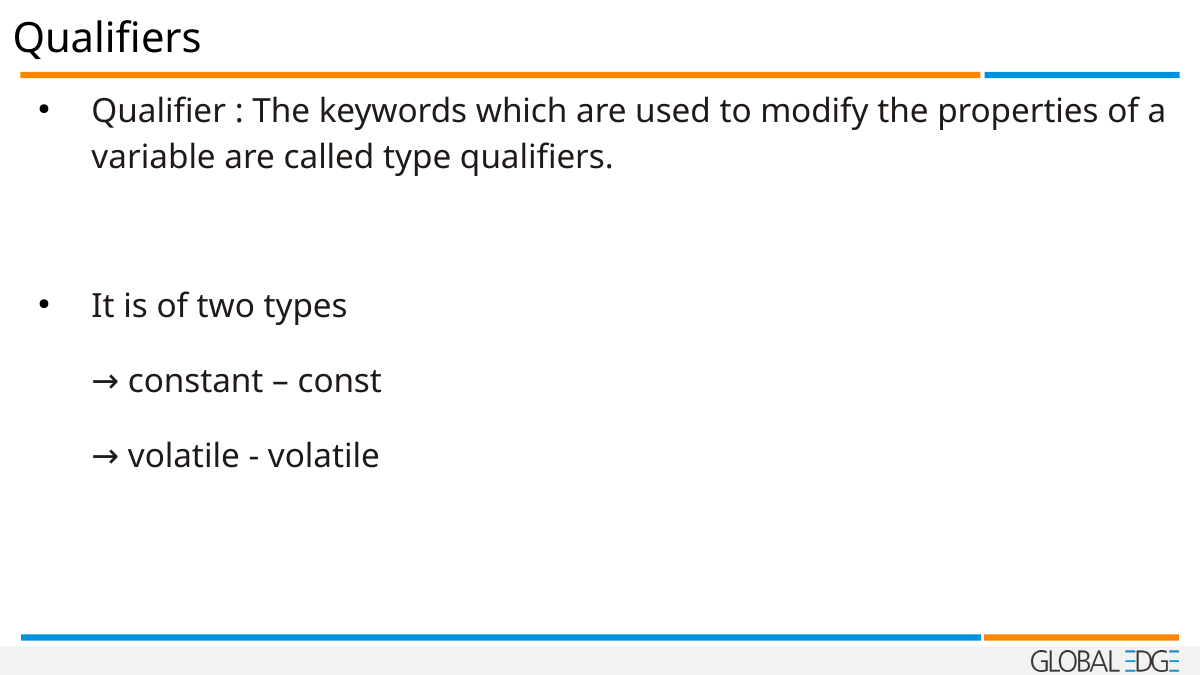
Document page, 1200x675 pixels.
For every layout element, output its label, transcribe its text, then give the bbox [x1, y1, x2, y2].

list Qualifier : The keywords which are used to modify the properties of a variable are called type qualifiers. It is of two types → constant – const → volatile - volatile [20, 87, 1179, 628]
title Qualifiers [12, 9, 1088, 63]
picture [1031, 650, 1179, 672]
